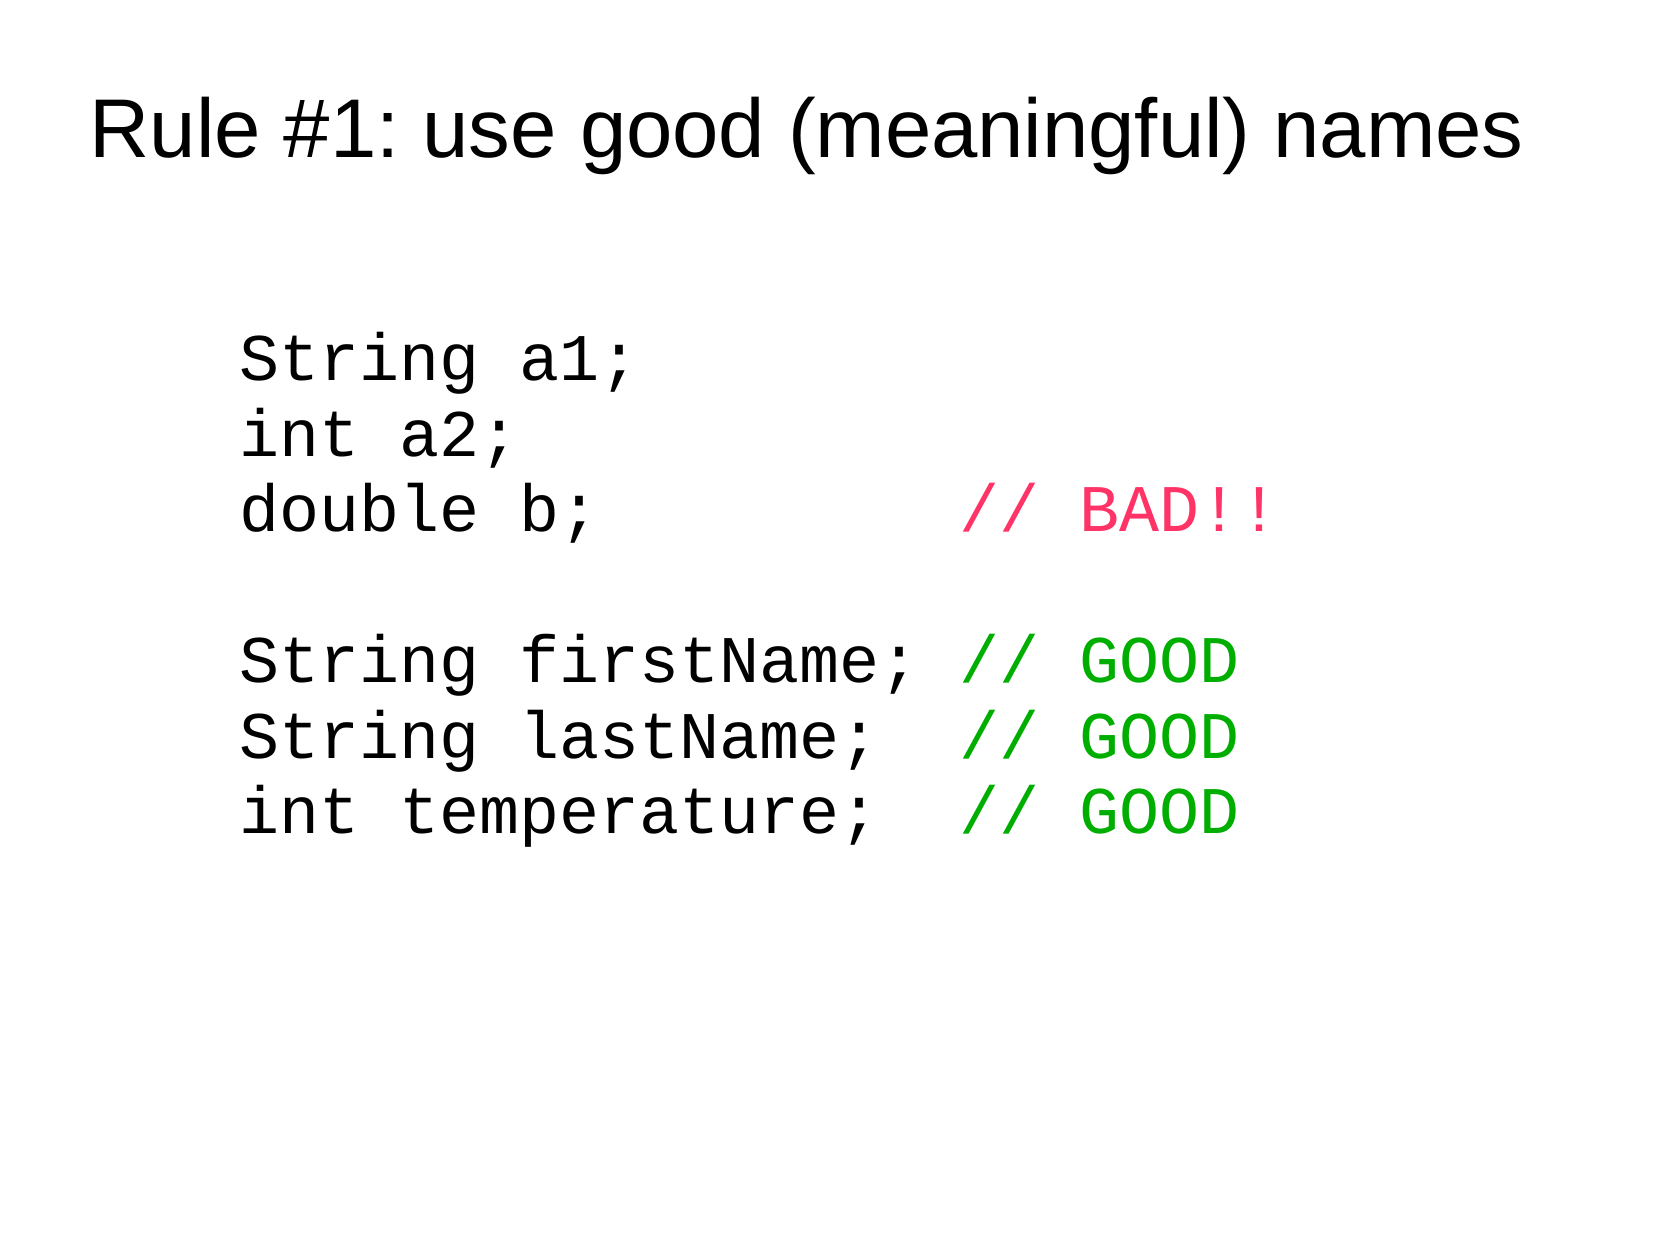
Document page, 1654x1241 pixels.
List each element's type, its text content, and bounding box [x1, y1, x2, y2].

text_box Rule #1: use good (meaningful) names String a1; int a2; double b; // BAD!! String firstName; // GOOD String lastName; // GOOD int temperature; // GOOD [75, 75, 1627, 953]
